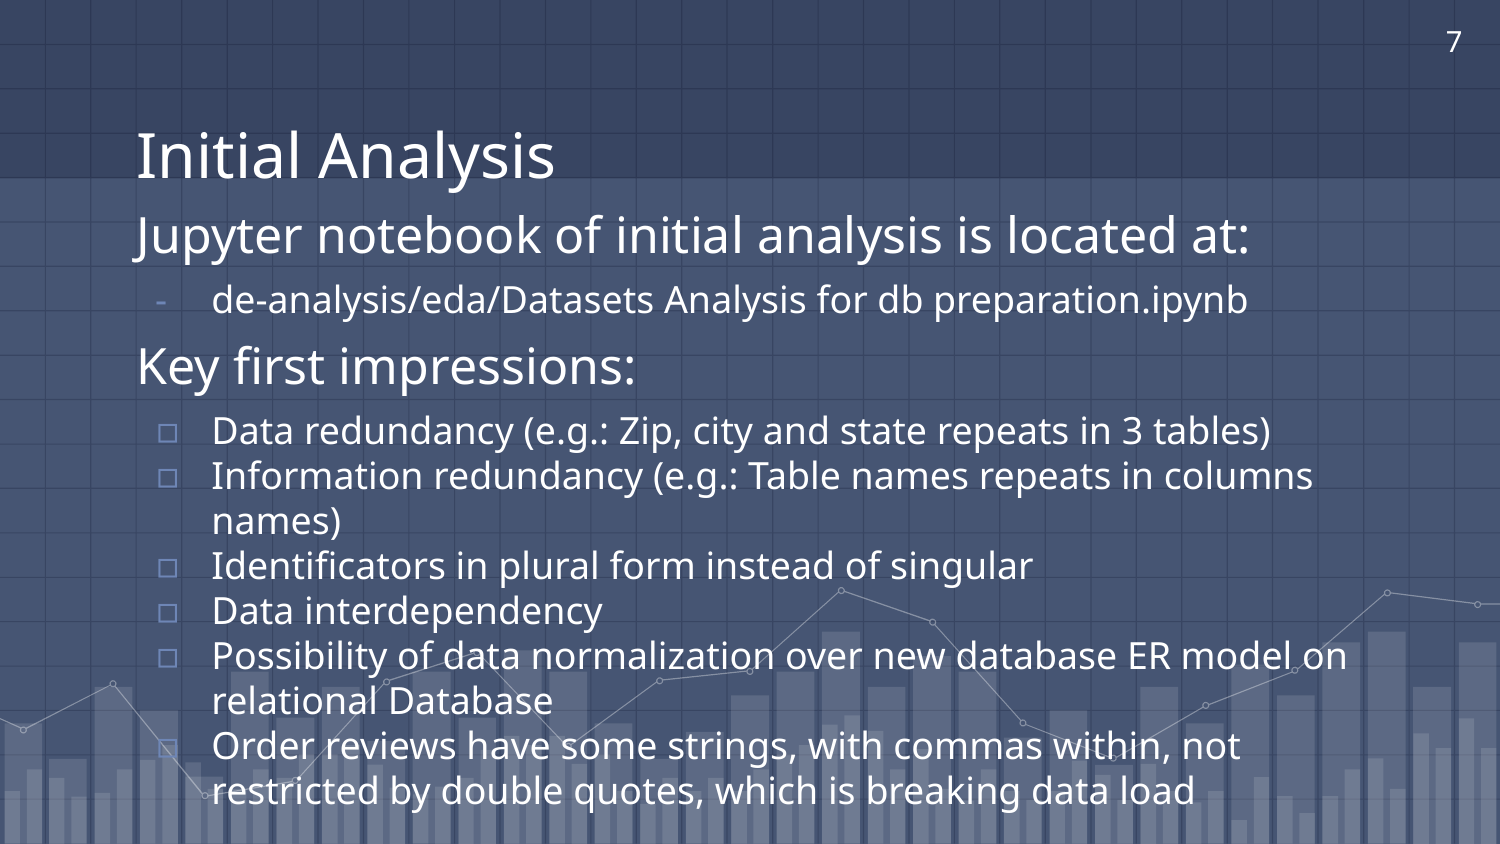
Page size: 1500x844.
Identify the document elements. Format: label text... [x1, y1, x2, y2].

list Jupyter notebook of initial analysis is located at: de-analysis/eda/Datasets Analysis for db preparation.ipynb Key first impressions: Data redundancy (e.g.: Zip, city and state repeats in 3 tables) Information redundancy (e.g.: Table names repeats in columns names) Identificators in plural form instead of singular Data interdependency Possibility of data normalization over new database ER model on relational Database Order reviews have some strings, with commas within, not restricted by double quotes, which is breaking data load [121, 189, 1383, 698]
slide_number 1 [1408, 0, 1500, 88]
title Initial Analysis [121, 65, 1383, 189]
